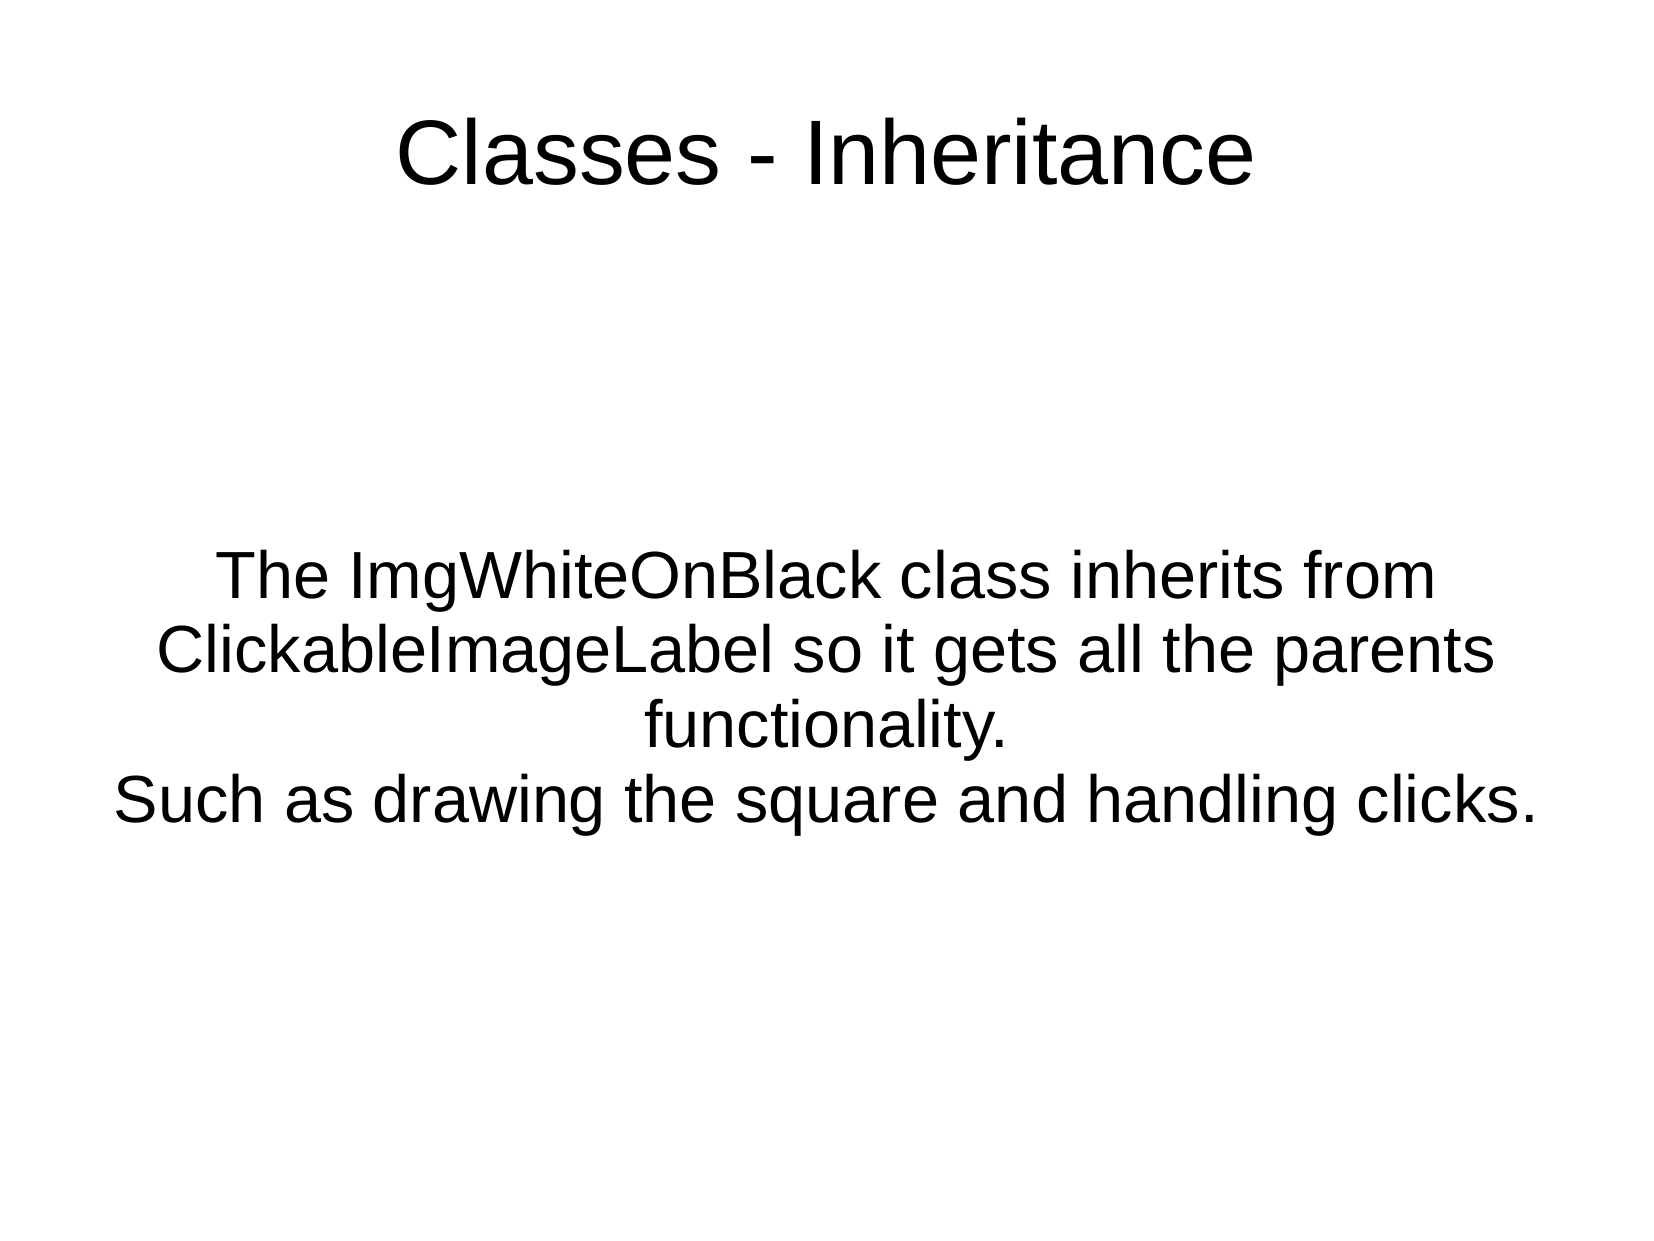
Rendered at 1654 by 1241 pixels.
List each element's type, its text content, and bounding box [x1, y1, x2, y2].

subtitle The ImgWhiteOnBlack class inherits from ClickableImageLabel so it gets all the parents functionality. Such as drawing the square and handling clicks. [82, 290, 1571, 1010]
title Classes - Inheritance [82, 49, 1571, 257]
